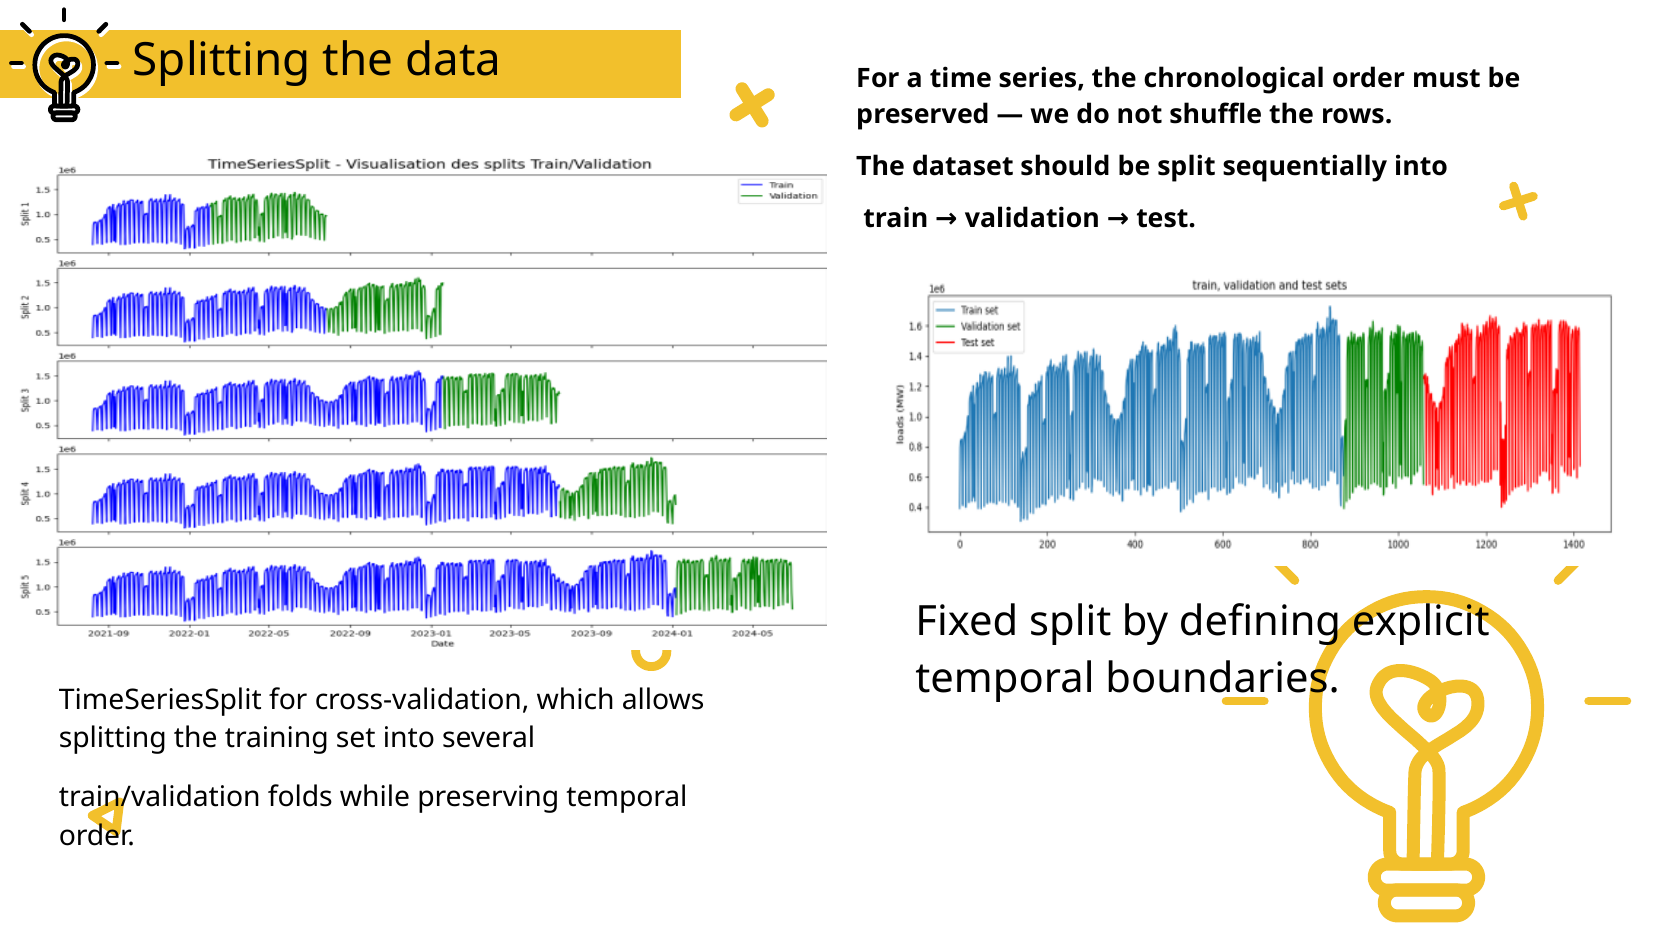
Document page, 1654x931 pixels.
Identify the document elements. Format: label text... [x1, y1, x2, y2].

subtitle Splitting the data [132, 17, 677, 97]
picture [885, 265, 1625, 566]
list Fixed split by defining explicit temporal boundaries. [915, 590, 1625, 768]
list TimeSeriesSplit for cross-validation, which allows splitting the training set into several train/validation folds while preserving temporal order. [59, 679, 768, 857]
list For a time series, the chronological order must be preserved — we do not shuffle the rows. The dataset should be split sequentially into train → validation → test. [856, 59, 1595, 237]
picture [13, 147, 827, 650]
